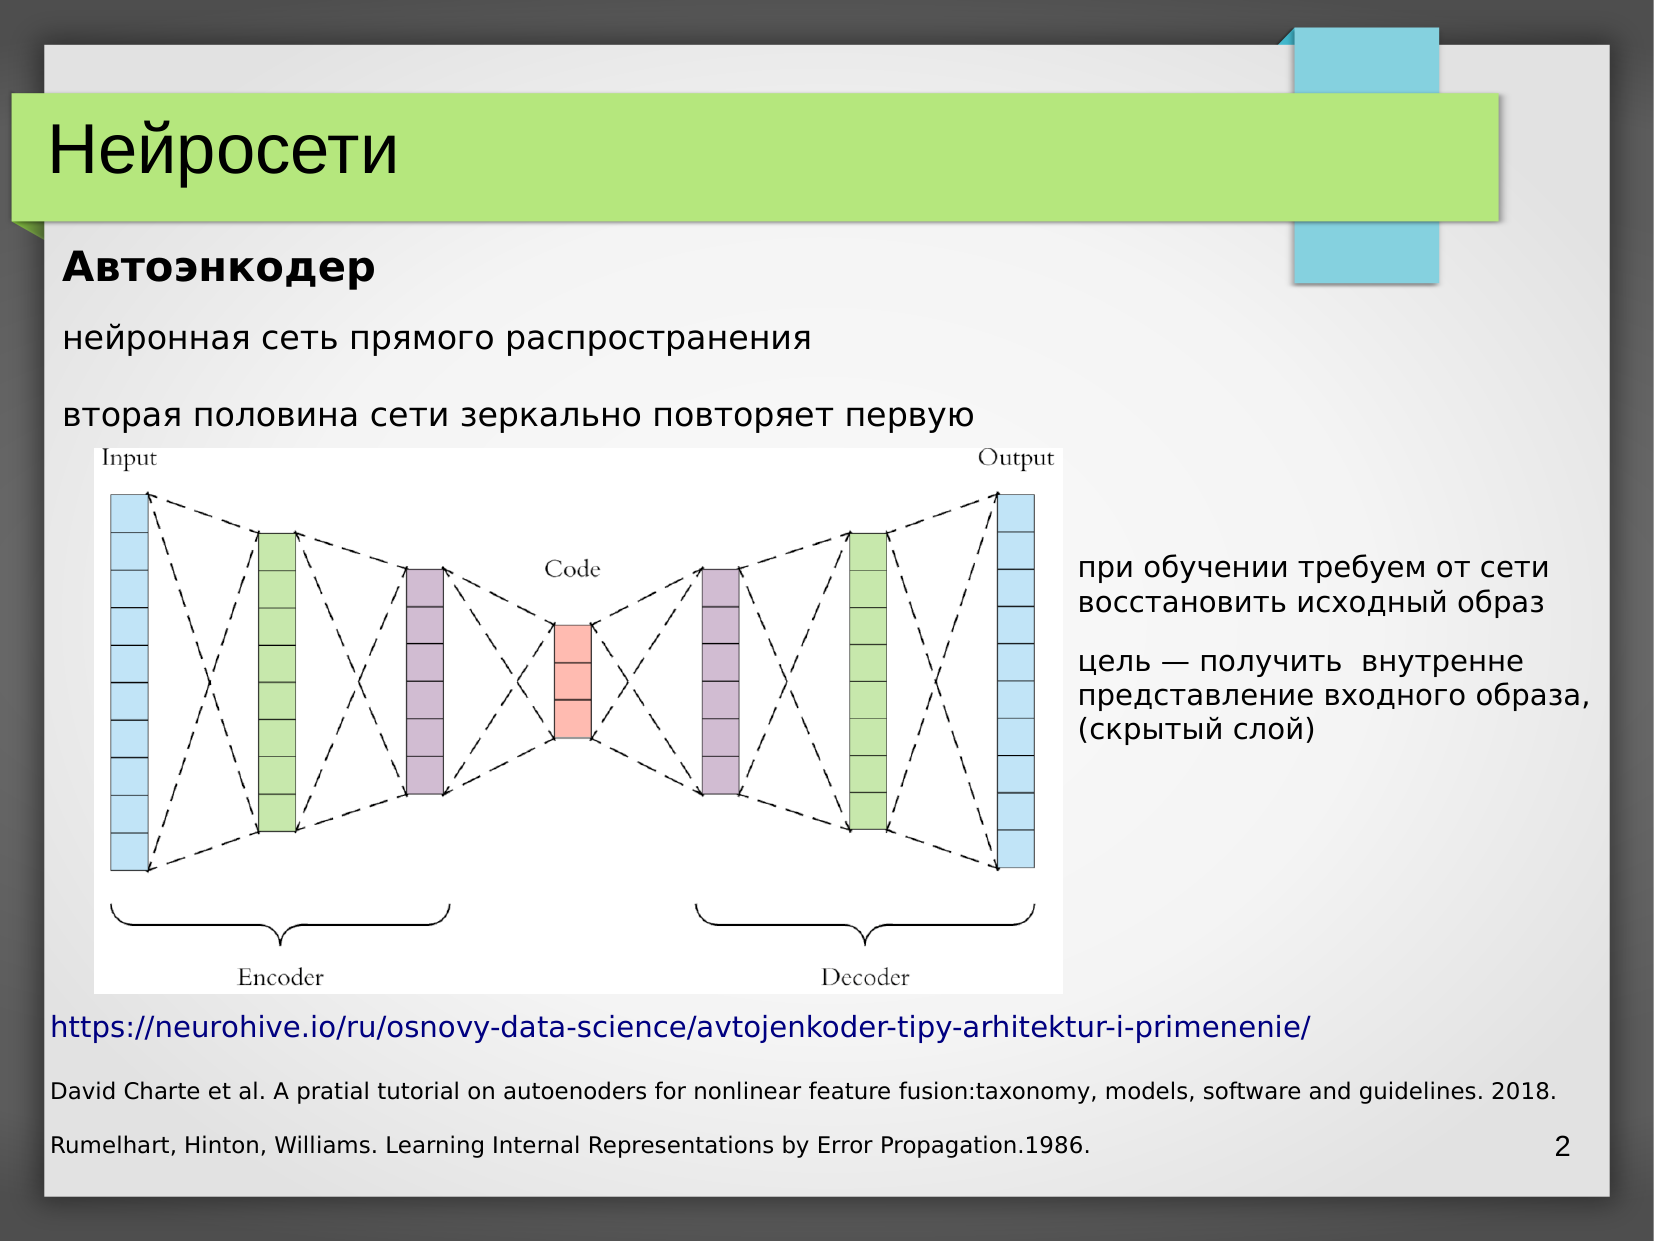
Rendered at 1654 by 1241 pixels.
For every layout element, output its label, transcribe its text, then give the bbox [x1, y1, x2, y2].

text_box Автоэнкодер нейронная сеть прямого распространения вторая половина сети зеркально повторяет первую [47, 235, 1583, 490]
text_box при обучении требуем от сети восстановить исходный образ цель — получить внутренне представление входного образа, (скрытый слой) [1062, 543, 1630, 827]
text_box https://neurohive.io/ru/osnovy-data-science/avtojenkoder-tipy-arhitektur-i-primenenie/ David Charte et al. A pratial tutorial on autoenoders for nonlinear feature fusion:taxonomy, models, software and guidelines. 2018. Rumelhart, Hinton, Williams. Learning Internal Representations by Error Propagation.1986. [35, 1002, 1595, 1193]
picture [0, 0, 1654, 1241]
title Нейросети [47, 96, 1536, 201]
